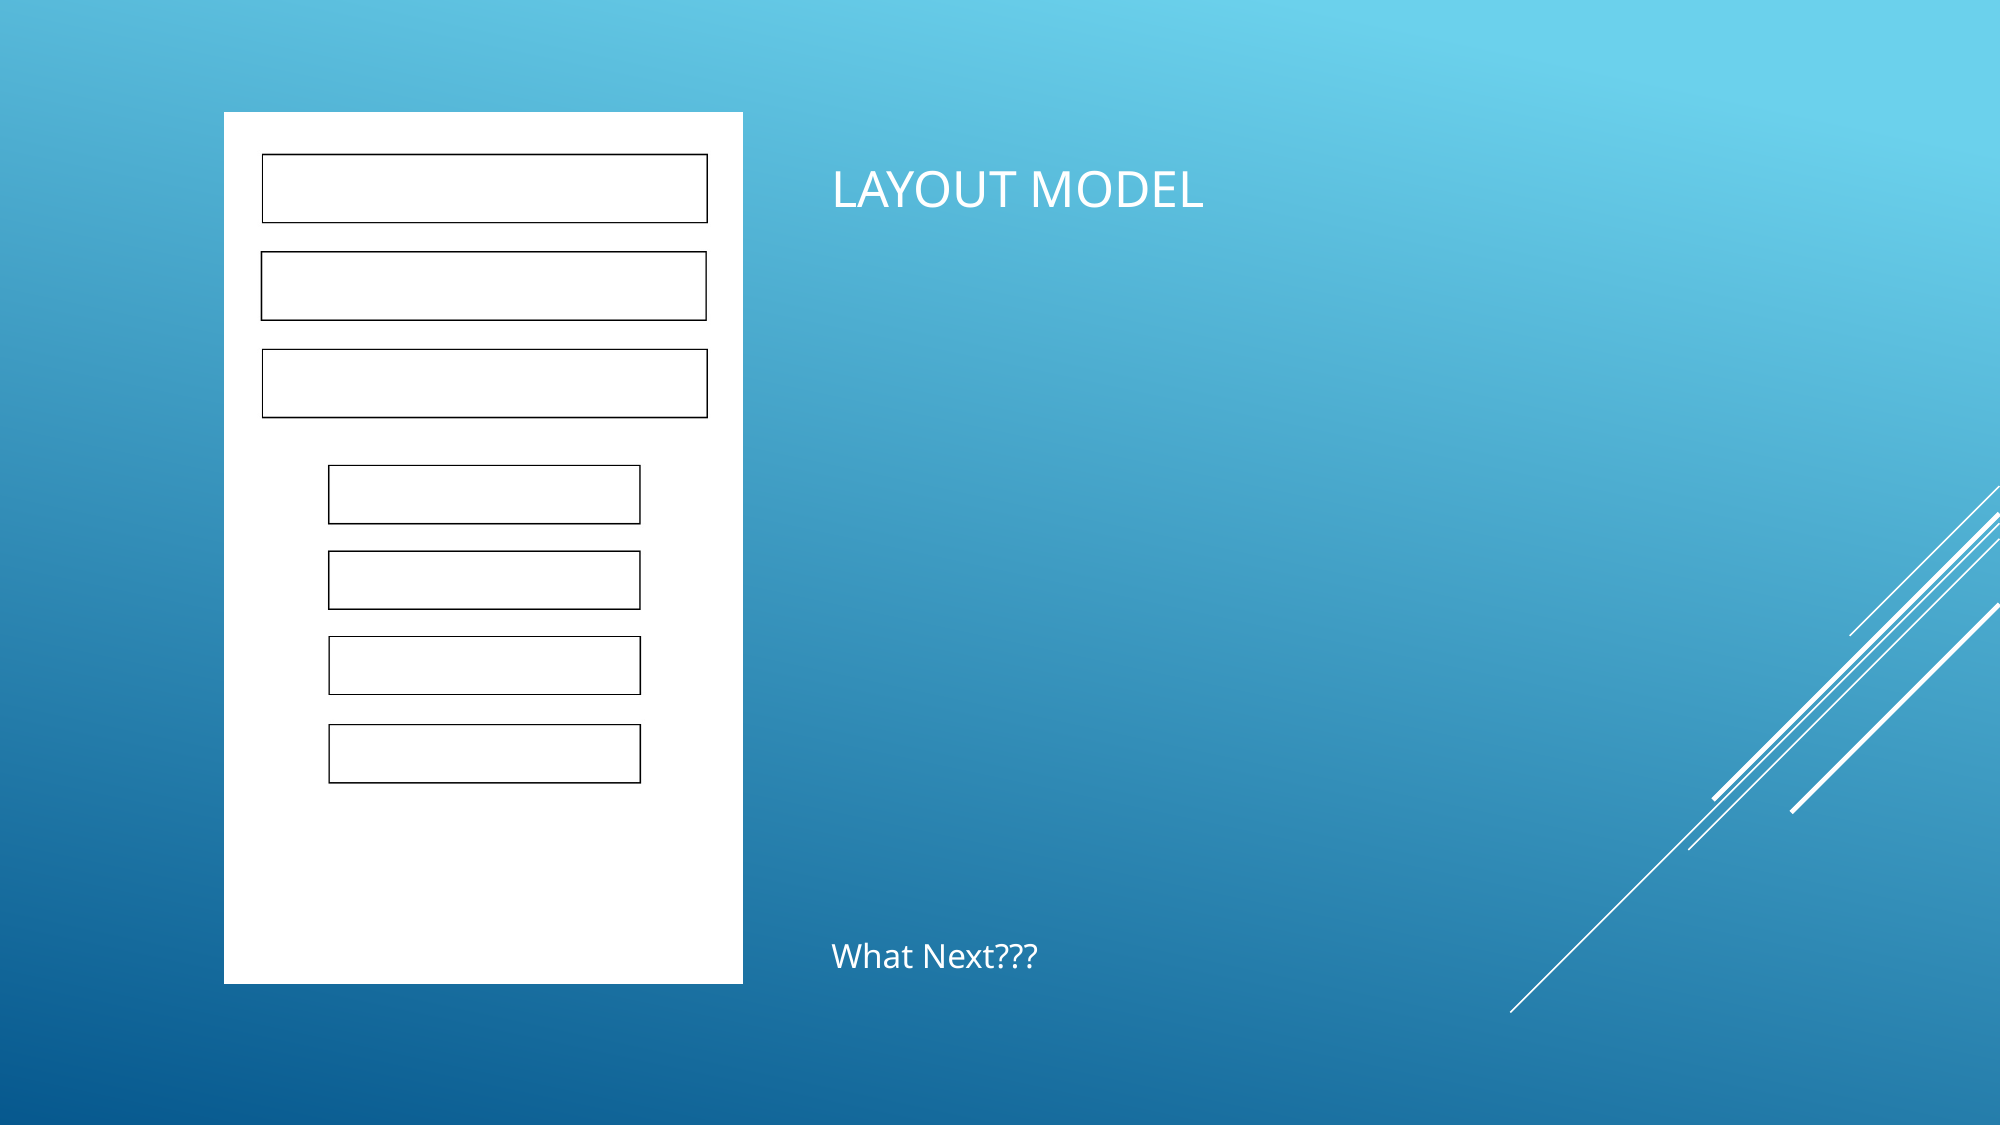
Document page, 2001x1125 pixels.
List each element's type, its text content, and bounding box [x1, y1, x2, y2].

list What Next??? [816, 927, 1417, 1125]
picture [224, 112, 743, 984]
title Layout Model [816, 0, 1417, 225]
